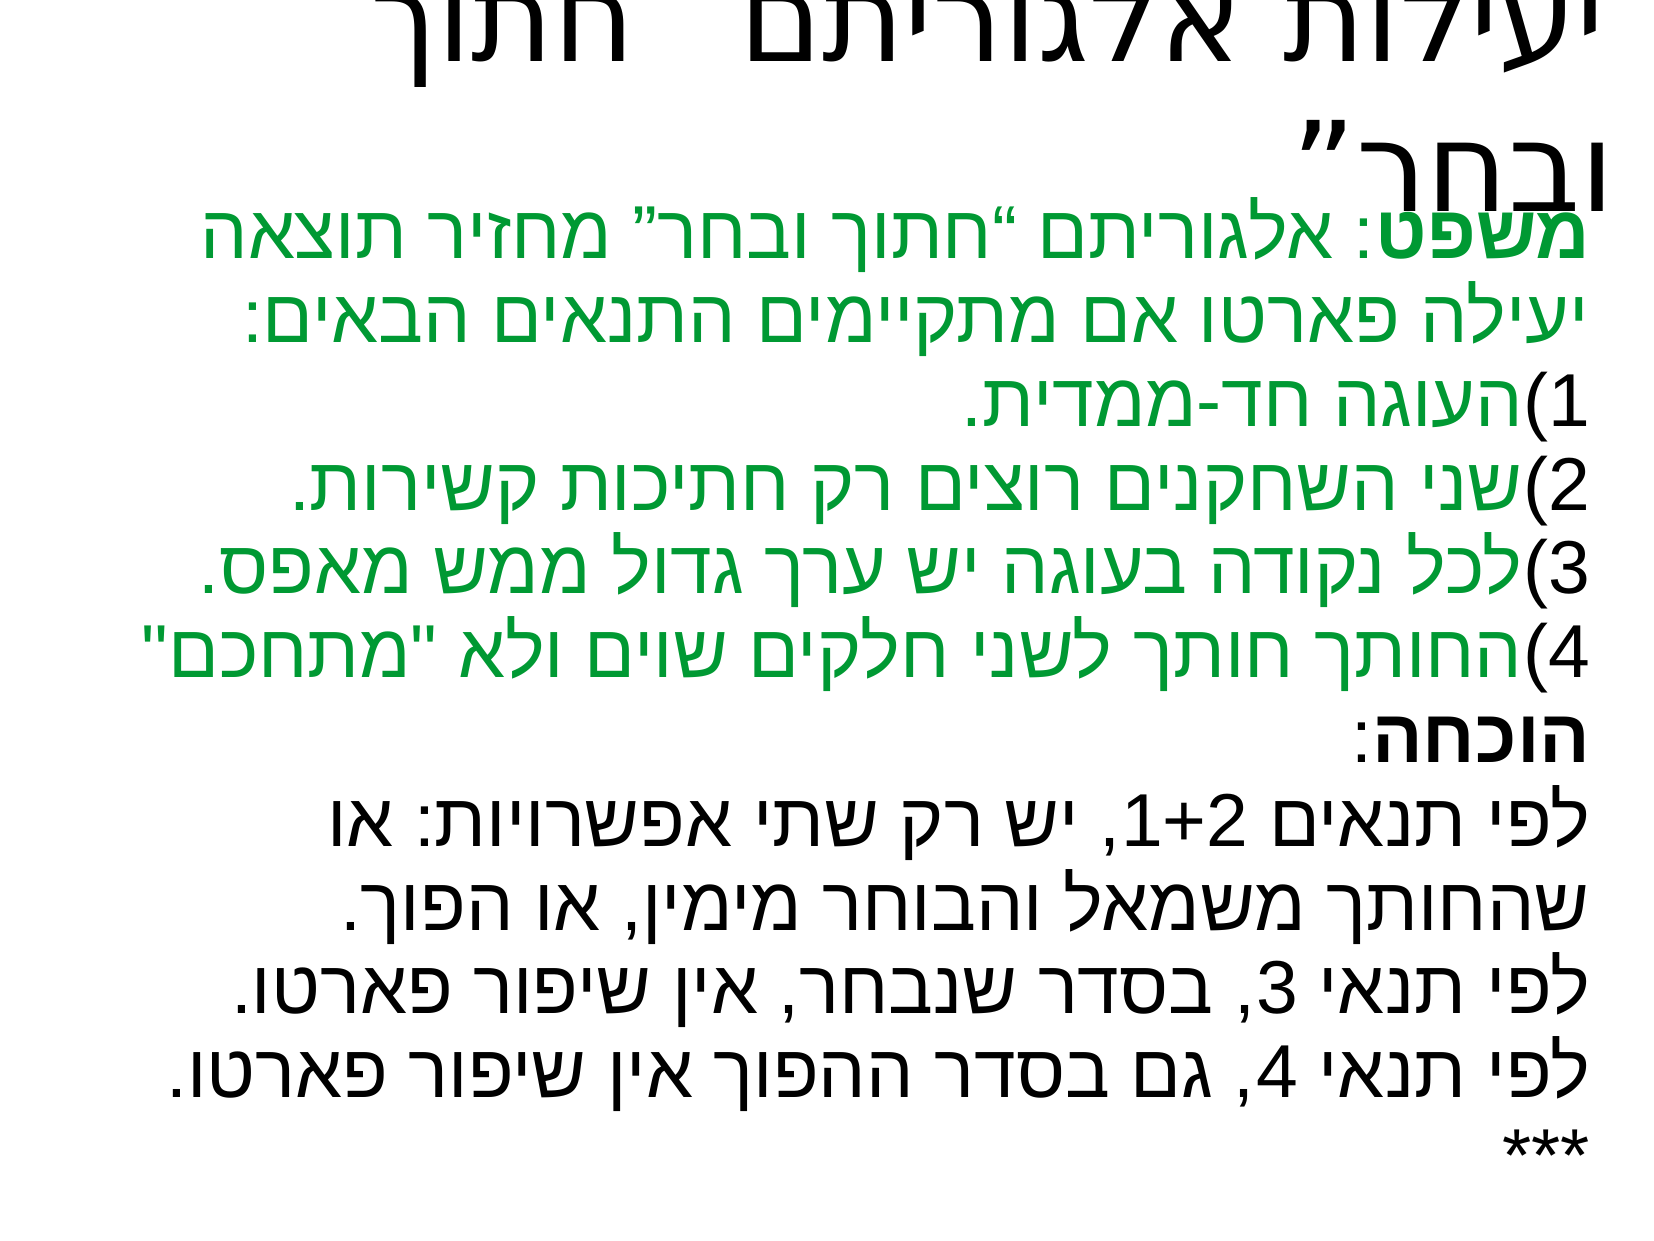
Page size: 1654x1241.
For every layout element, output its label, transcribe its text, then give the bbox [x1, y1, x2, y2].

text_box משפט: אלגוריתם “חתוך ובחר” מחזיר תוצאה יעילה פארטו אם מתקיימים התנאים הבאים: העוגה חד-ממדית. שני השחקנים רוצים רק חתיכות קשירות. לכל נקודה בעוגה יש ערך גדול ממש מאפס. החותך חותך לשני חלקים שוים ולא "מתחכם" הוכחה: לפי תנאים 1+2, יש רק שתי אפשרויות: או שהחותך משמאל והבוחר מימין, או הפוך. לפי תנאי 3, בסדר שנבחר, אין שיפור פארטו. לפי תנאי 4, גם בסדר ההפוך אין שיפור פארטו. *** [60, 182, 1606, 1231]
title יעילות אלגוריתם “חתוך ובחר” [30, 7, 1654, 166]
